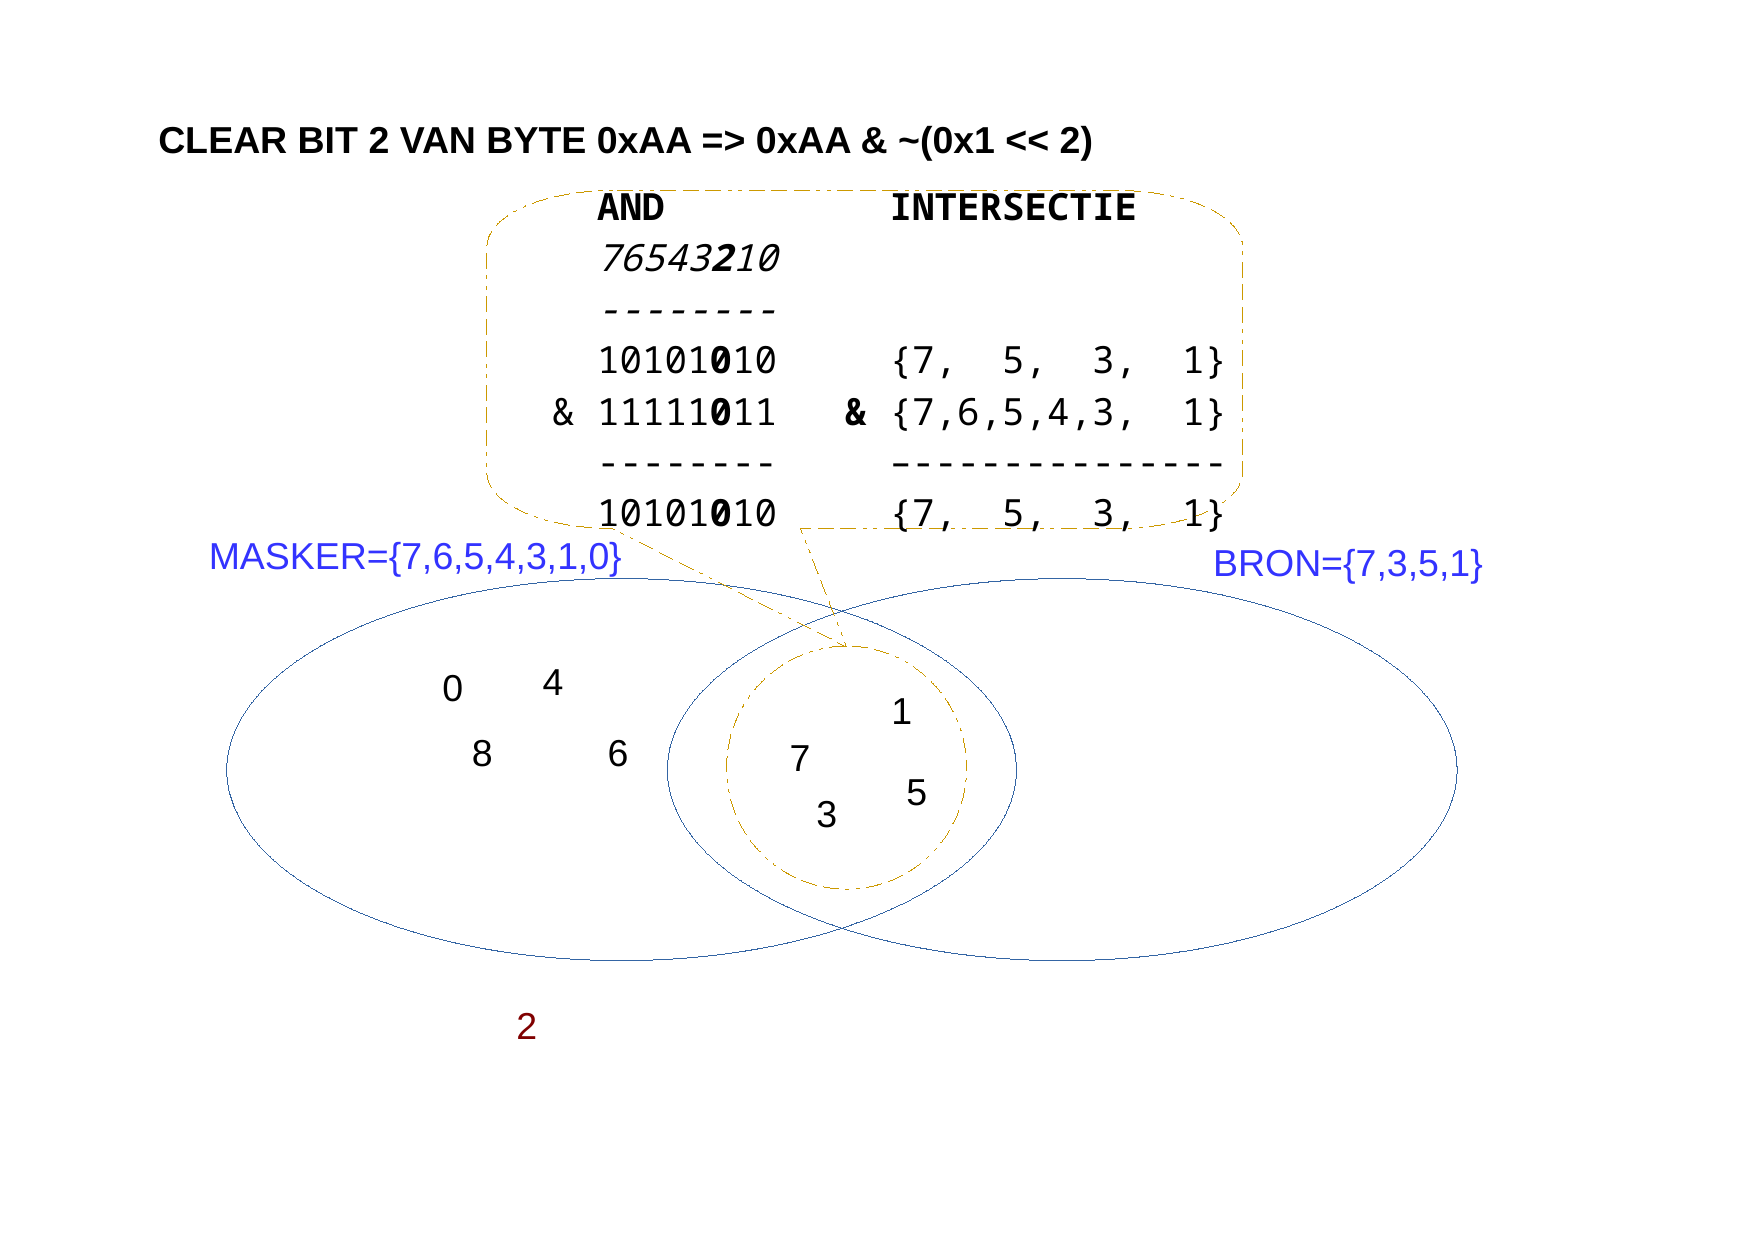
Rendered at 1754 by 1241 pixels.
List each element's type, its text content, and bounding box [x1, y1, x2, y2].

text_box 3 [801, 786, 892, 885]
text_box 7 [774, 729, 865, 818]
text_box AND INTERSECTIE 76543210 -------- 10101010 {7, 5, 3, 1} & 11111011 & {7,6,5,4,3, 1} -------- –-------------- 10101010 {7, 5, 3, 1} [486, 190, 1243, 647]
text_box 2 [501, 997, 592, 1087]
text_box 8 [457, 725, 547, 823]
text_box MASKER={7,6,5,4,3,1,0} [194, 528, 645, 586]
text_box 5 [891, 764, 982, 852]
text_box 4 [527, 654, 618, 753]
text_box 1 [876, 682, 967, 772]
text_box BRON={7,3,5,1} [1198, 534, 1501, 623]
text_box 0 [427, 660, 518, 758]
text_box CLEAR BIT 2 VAN BYTE 0xAA => 0xAA & ~(0x1 << 2) [143, 111, 1164, 211]
text_box 6 [592, 725, 683, 823]
